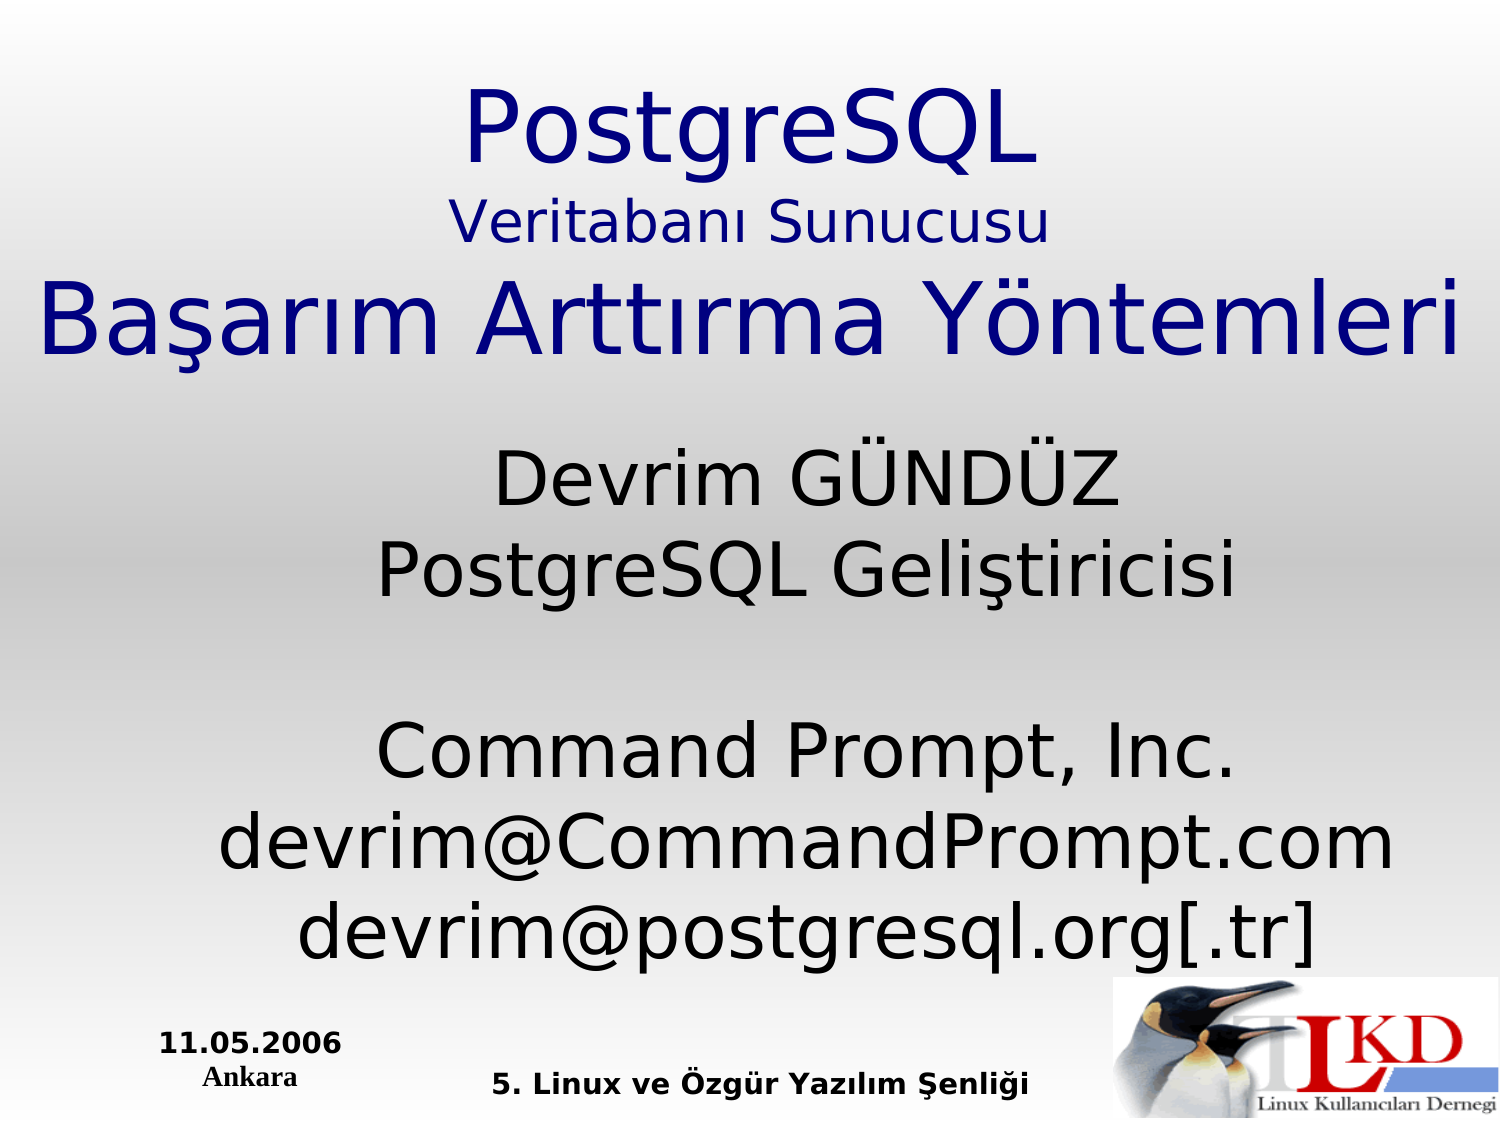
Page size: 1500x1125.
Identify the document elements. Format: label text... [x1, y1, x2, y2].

text_box PostgreSQL Veritabanı Sunucusu Başarım Arttırma Yöntemleri [0, 65, 1500, 380]
text_box Devrim GÜNDÜZ PostgreSQL Geliştiricisi Command Prompt, Inc. devrim@CommandPrompt.com devrim@postgresql.org[.tr] [217, 432, 1375, 984]
picture [1113, 977, 1499, 1118]
